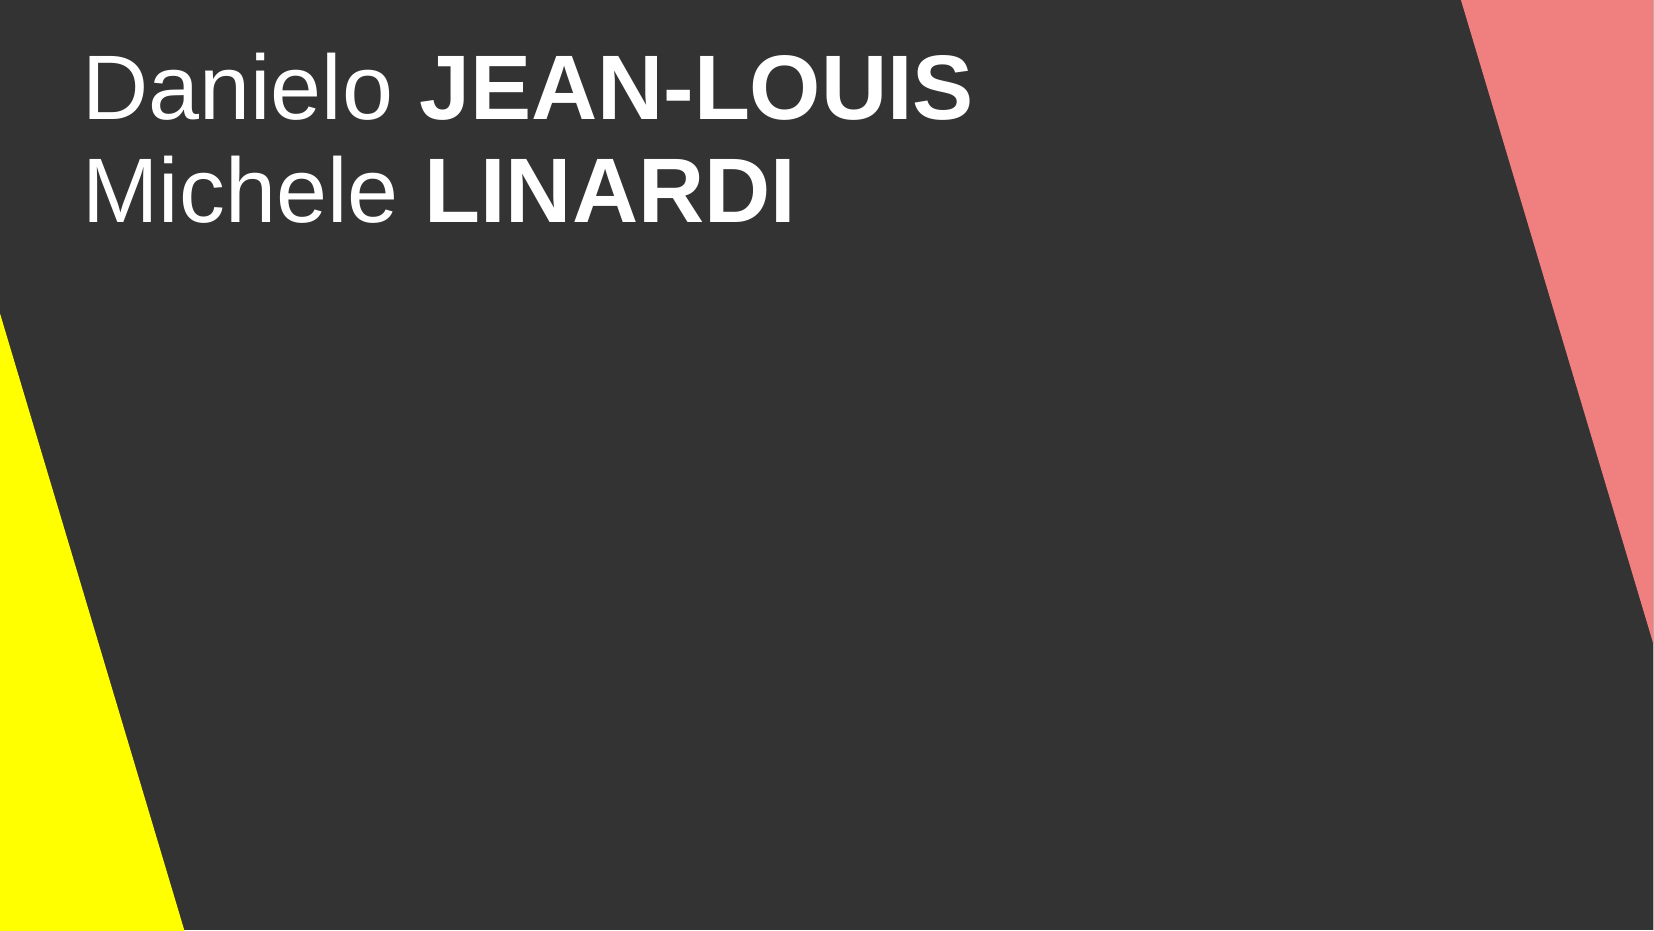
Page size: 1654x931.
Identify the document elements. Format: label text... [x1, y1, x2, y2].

text_box [0, 313, 185, 931]
subtitle Danielo JEAN-LOUIS Michele LINARDI [82, 36, 1571, 758]
text_box [1460, 0, 1654, 647]
